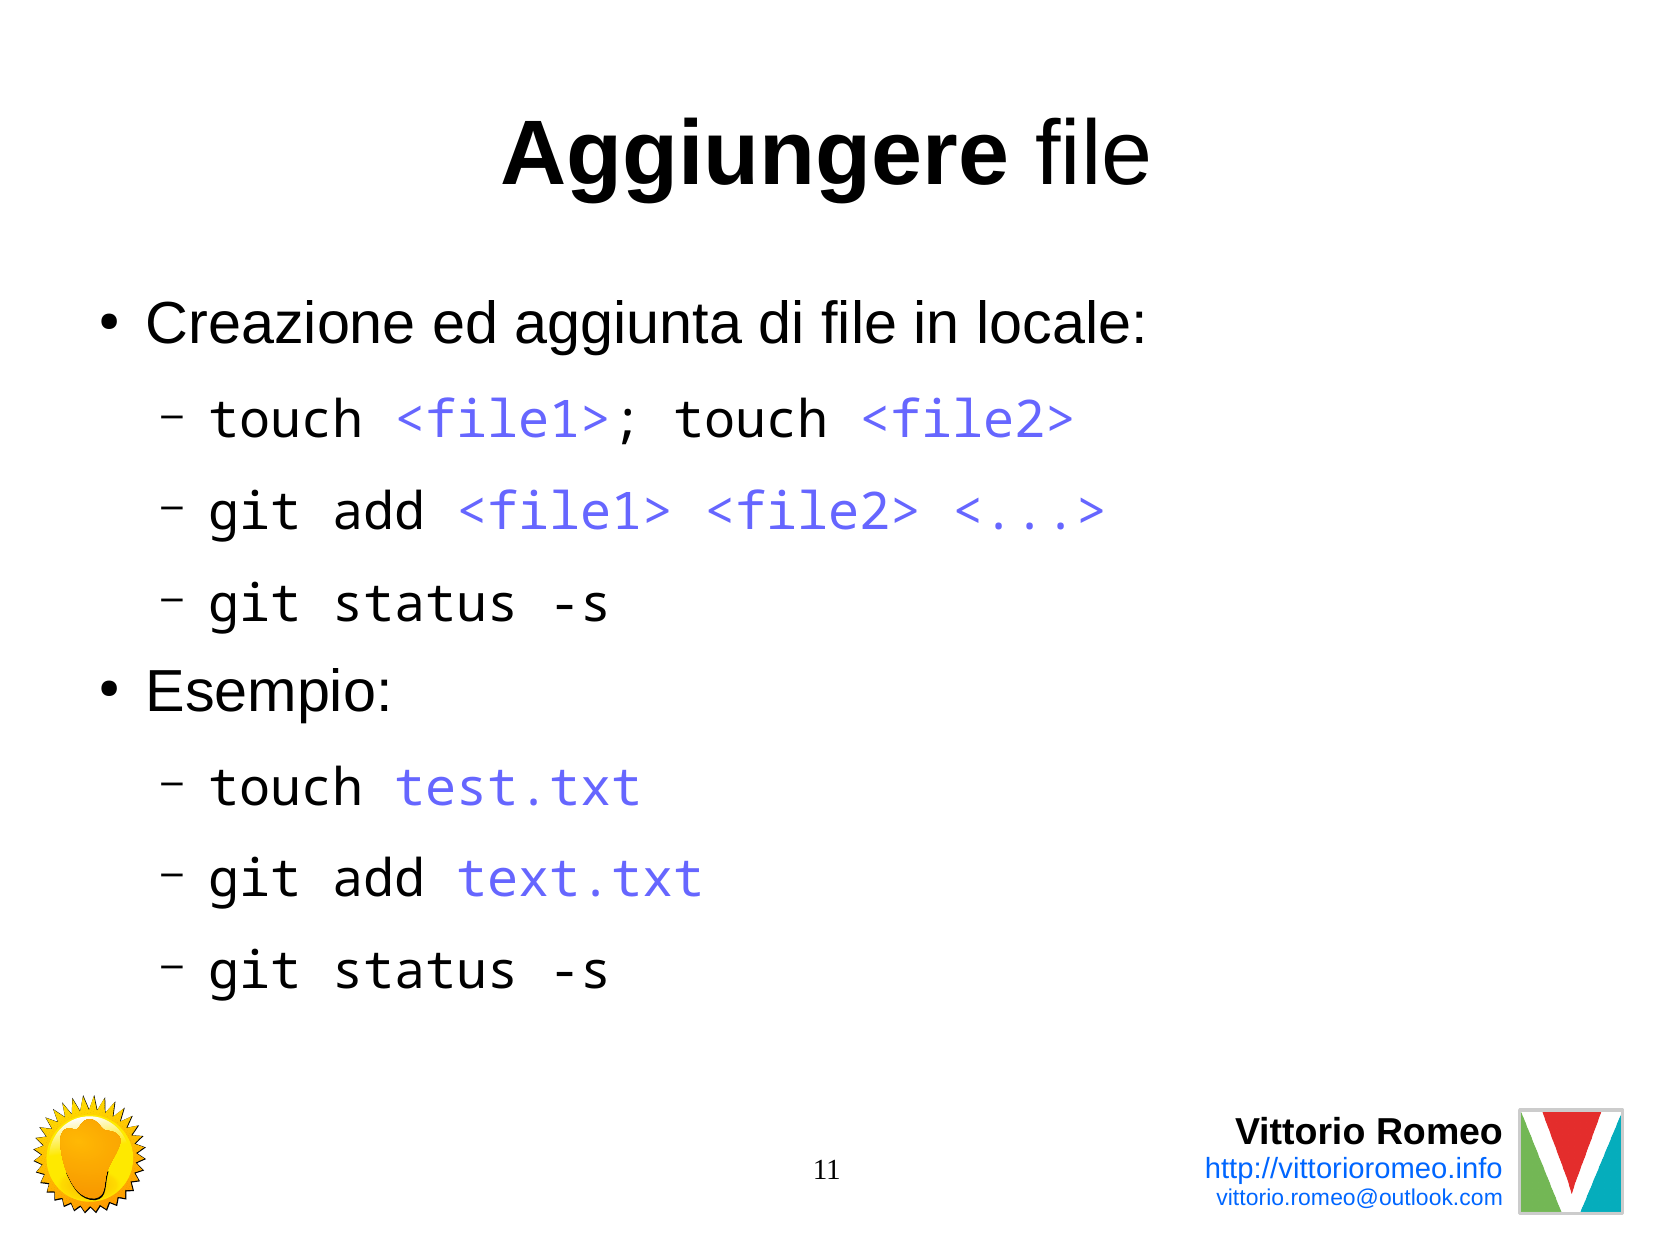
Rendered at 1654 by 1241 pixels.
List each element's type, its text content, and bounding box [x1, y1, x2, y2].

picture [1521, 1112, 1621, 1212]
list Creazione ed aggiunta di file in locale: touch <file1>; touch <file2> git add <file1> <file2> <...> git status -s Esempio: touch test.txt git add text.txt git status -s [82, 290, 1571, 1010]
title Aggiungere file [82, 49, 1571, 257]
